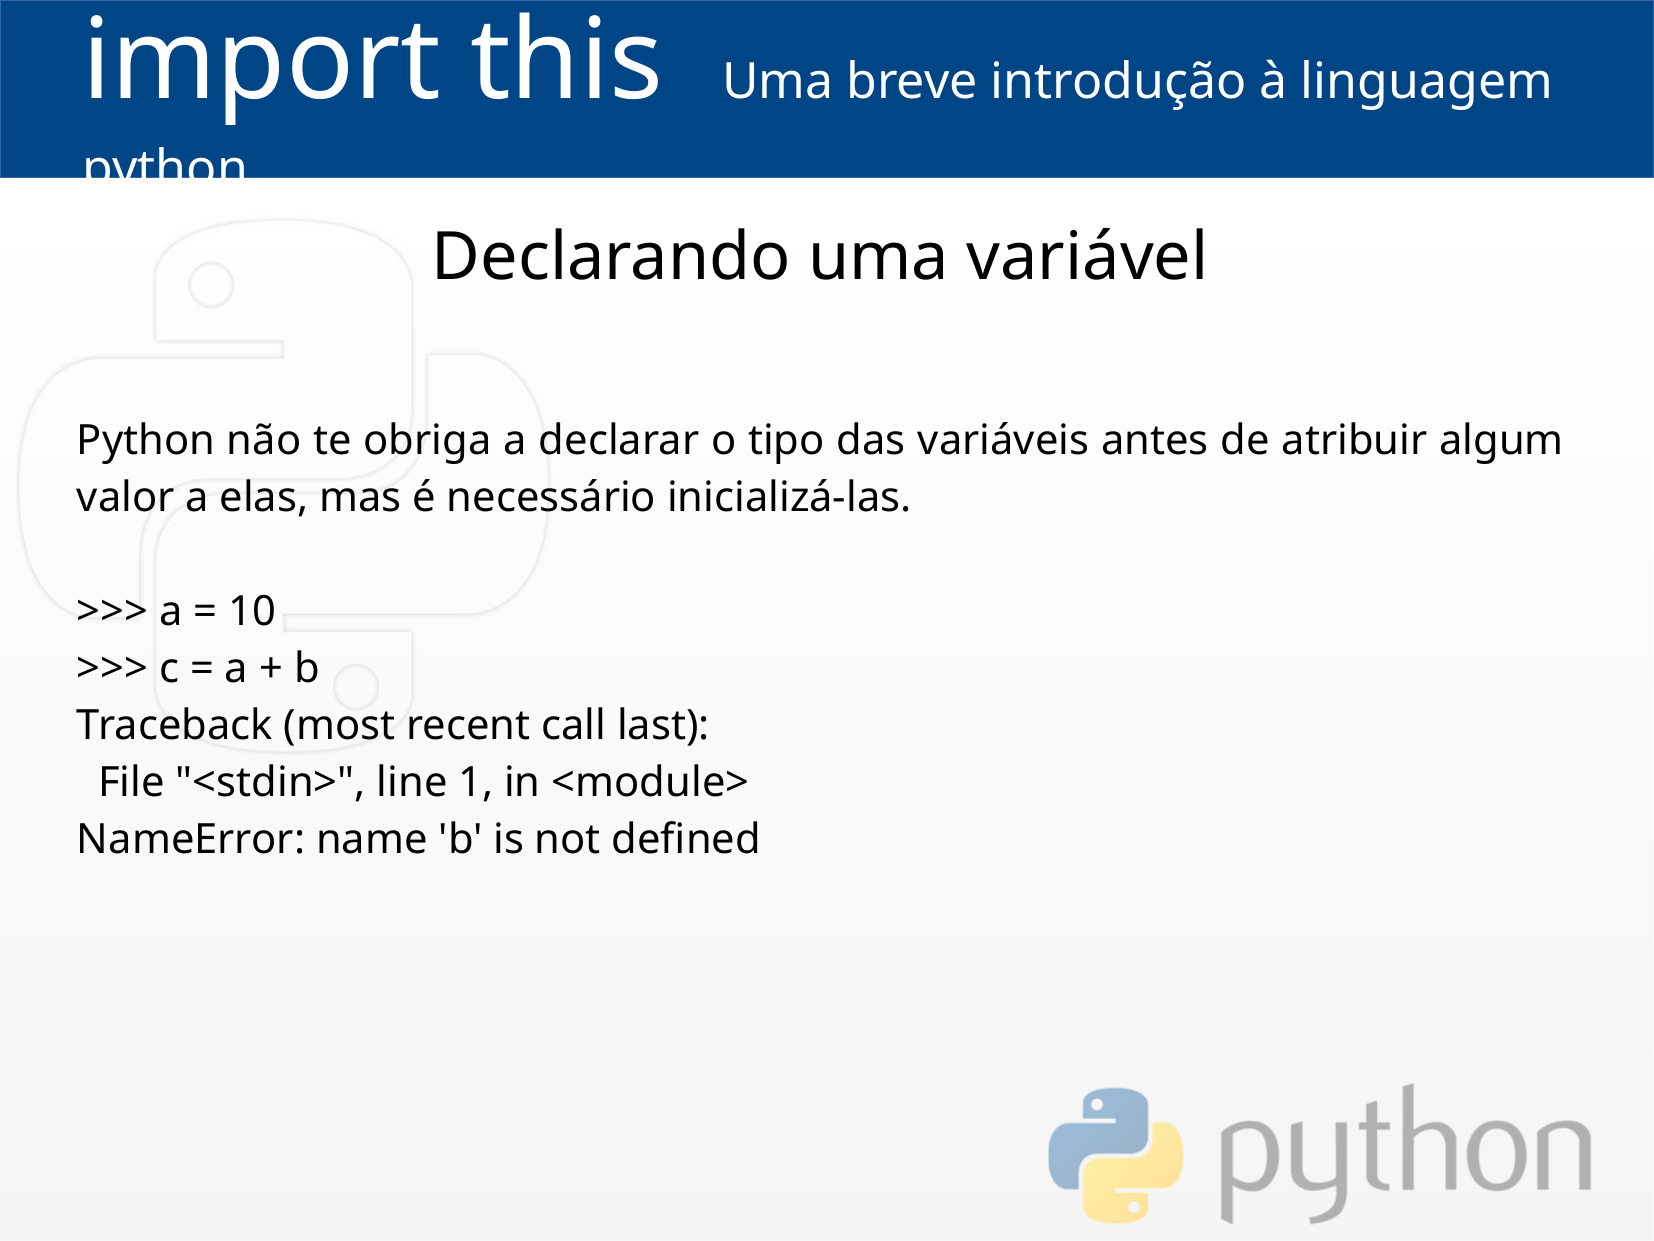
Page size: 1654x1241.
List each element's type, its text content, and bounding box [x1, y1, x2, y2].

title import this Uma breve introdução à linguagem python [82, 1, 1571, 178]
picture [0, 200, 1654, 1241]
text_box Declarando uma variável [106, 200, 1536, 296]
text_box [0, 0, 1654, 178]
subtitle Python não te obriga a declarar o tipo das variáveis antes de atribuir algum valor a elas, mas é necessário inicializá-las. >>> a = 10 >>> c = a + b Traceback (most recent call last): File "<stdin>", line 1, in <module> NameError: name 'b' is not defined [76, 318, 1565, 1128]
